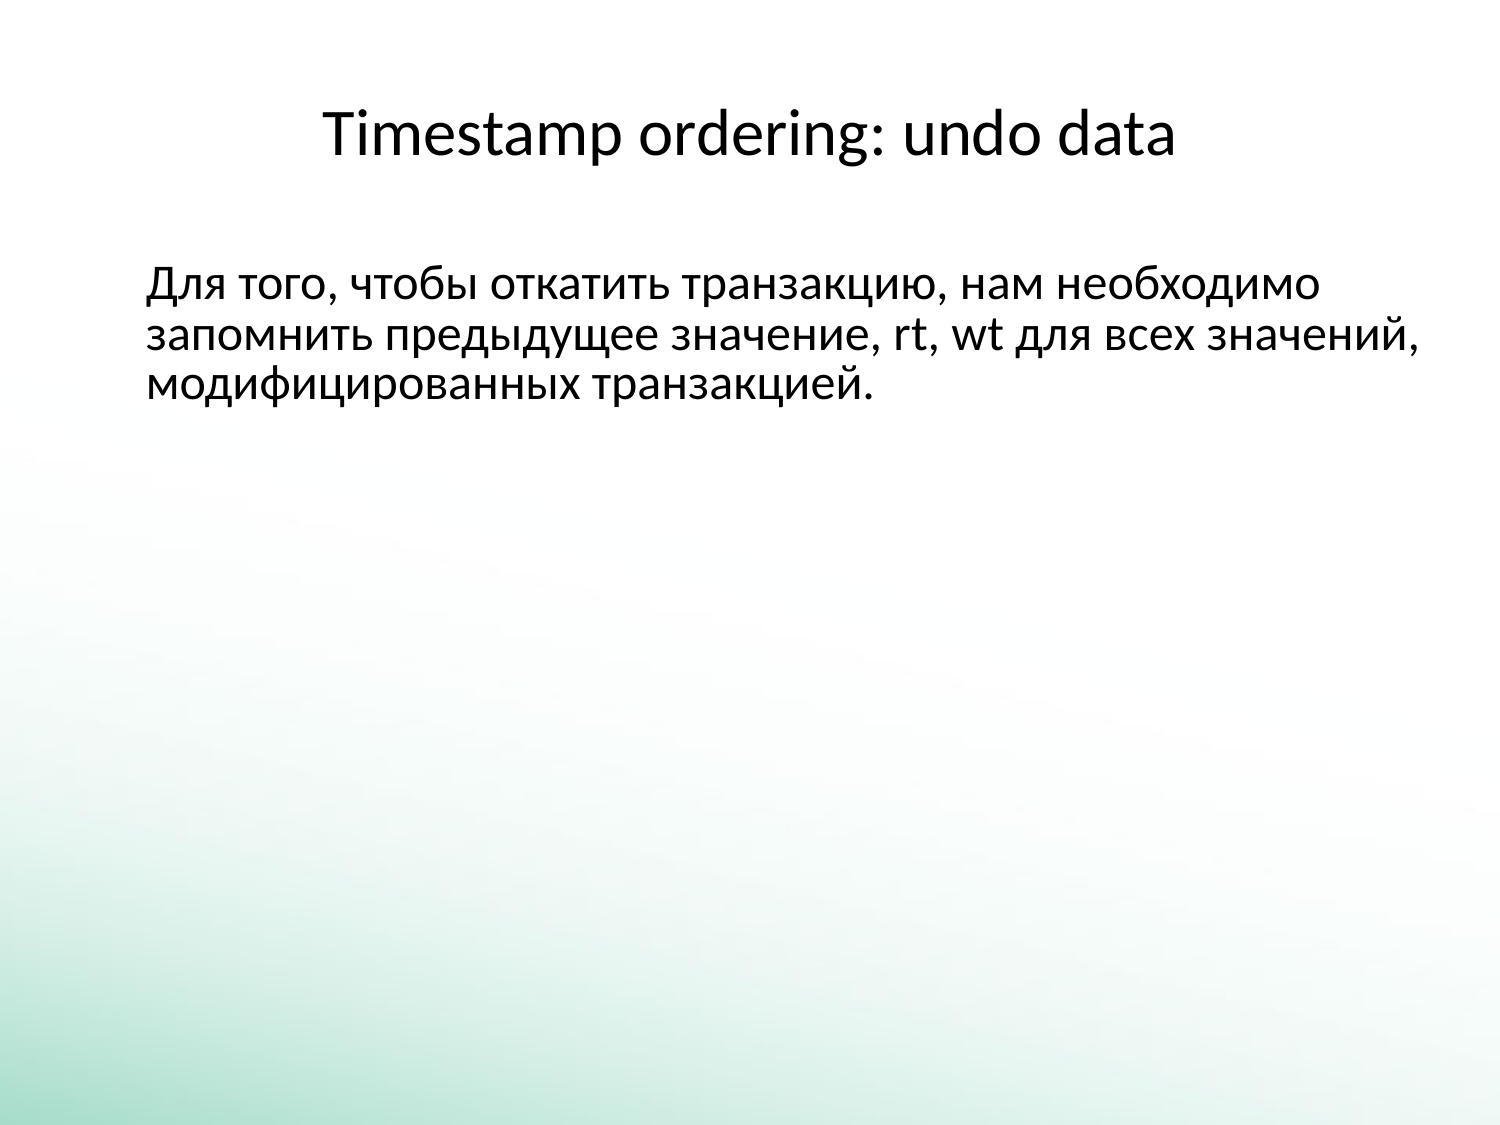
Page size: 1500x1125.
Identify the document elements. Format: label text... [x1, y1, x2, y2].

title Timestamp ordering: undo data [75, 45, 1425, 233]
picture [0, 0, 1500, 1125]
list Для того, чтобы откатить транзакцию, нам необходимо запомнить предыдущее значение, rt, wt для всех значений, модифицированных транзакцией. [75, 262, 1425, 1005]
